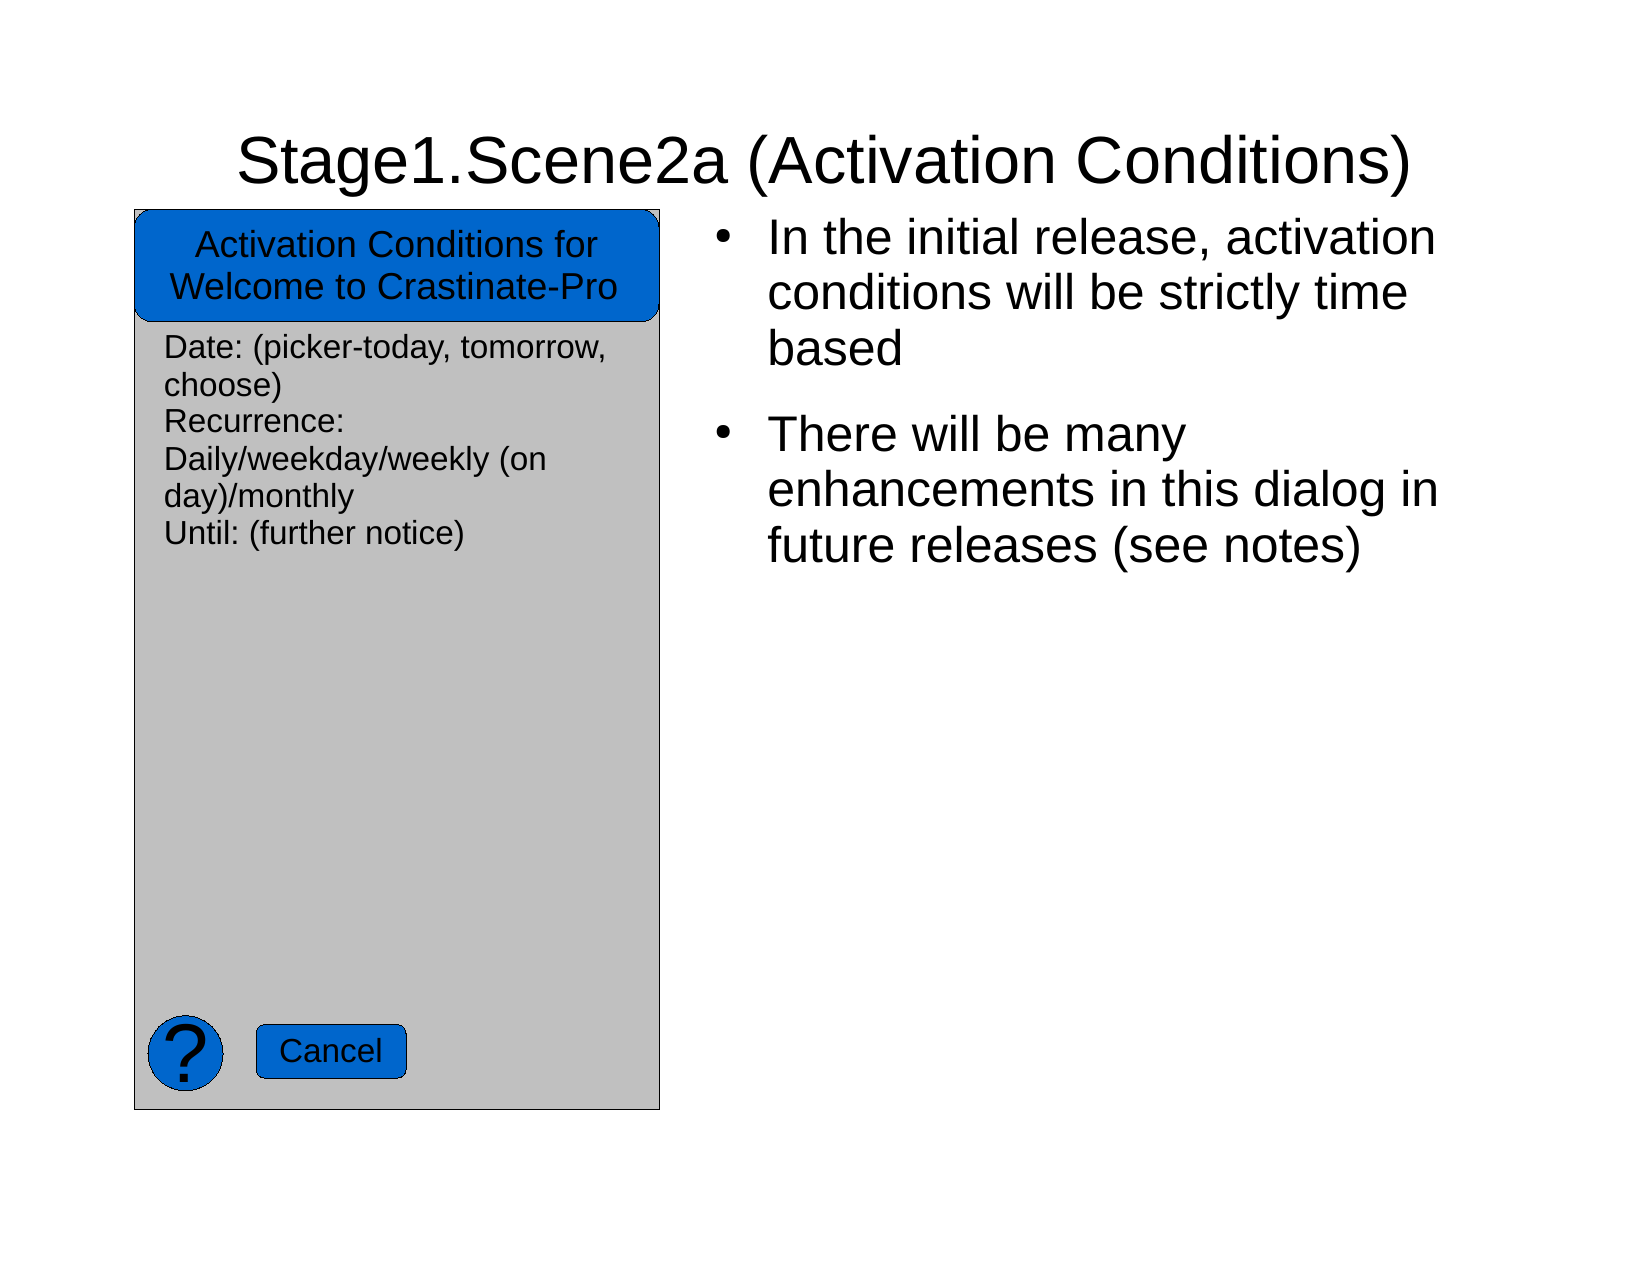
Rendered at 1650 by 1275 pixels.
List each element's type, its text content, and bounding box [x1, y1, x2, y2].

text_box [649, 304, 660, 321]
text_box ? [147, 1015, 224, 1091]
text_box Activation Conditions for Welcome to Crastinate-Pro [134, 209, 660, 321]
text_box Cancel [256, 1024, 407, 1079]
text_box [134, 560, 660, 1110]
text_box [646, 209, 660, 226]
text_box Date: (picker-today, tomorrow, choose) Recurrence: Daily/weekday/weekly (on day)/monthly Until: (further notice) [134, 321, 660, 560]
title Stage1.Scene2a (Activation Conditions) [135, 112, 1515, 210]
list In the initial release, activation conditions will be strictly time based There will be many enhancements in this dialog in future releases (see notes) [696, 209, 1522, 922]
text_box [134, 209, 147, 222]
text_box [134, 309, 145, 321]
